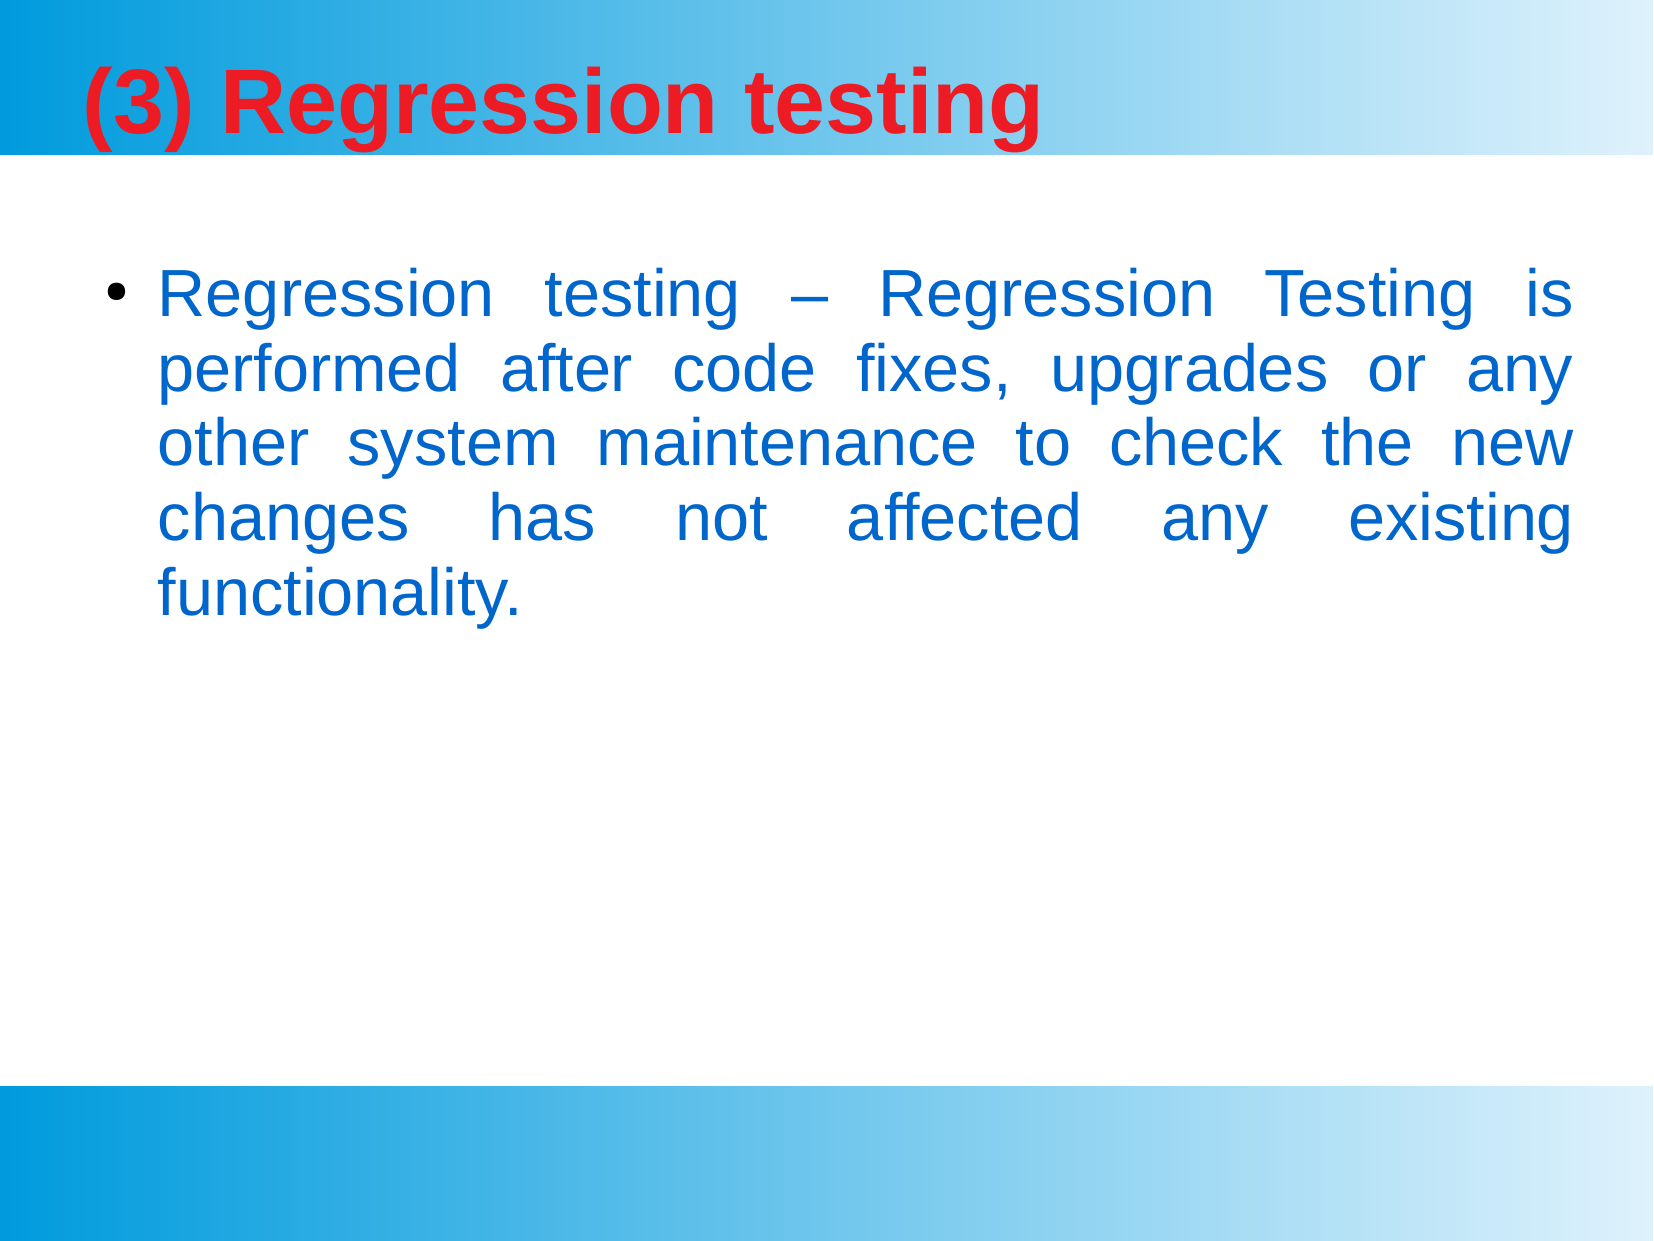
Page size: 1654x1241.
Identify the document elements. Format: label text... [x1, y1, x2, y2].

list Regression testing – Regression Testing is performed after code fixes, upgrades or any other system maintenance to check the new changes has not affected any existing functionality. [86, 255, 1576, 976]
title (3) Regression testing [82, 49, 1571, 155]
